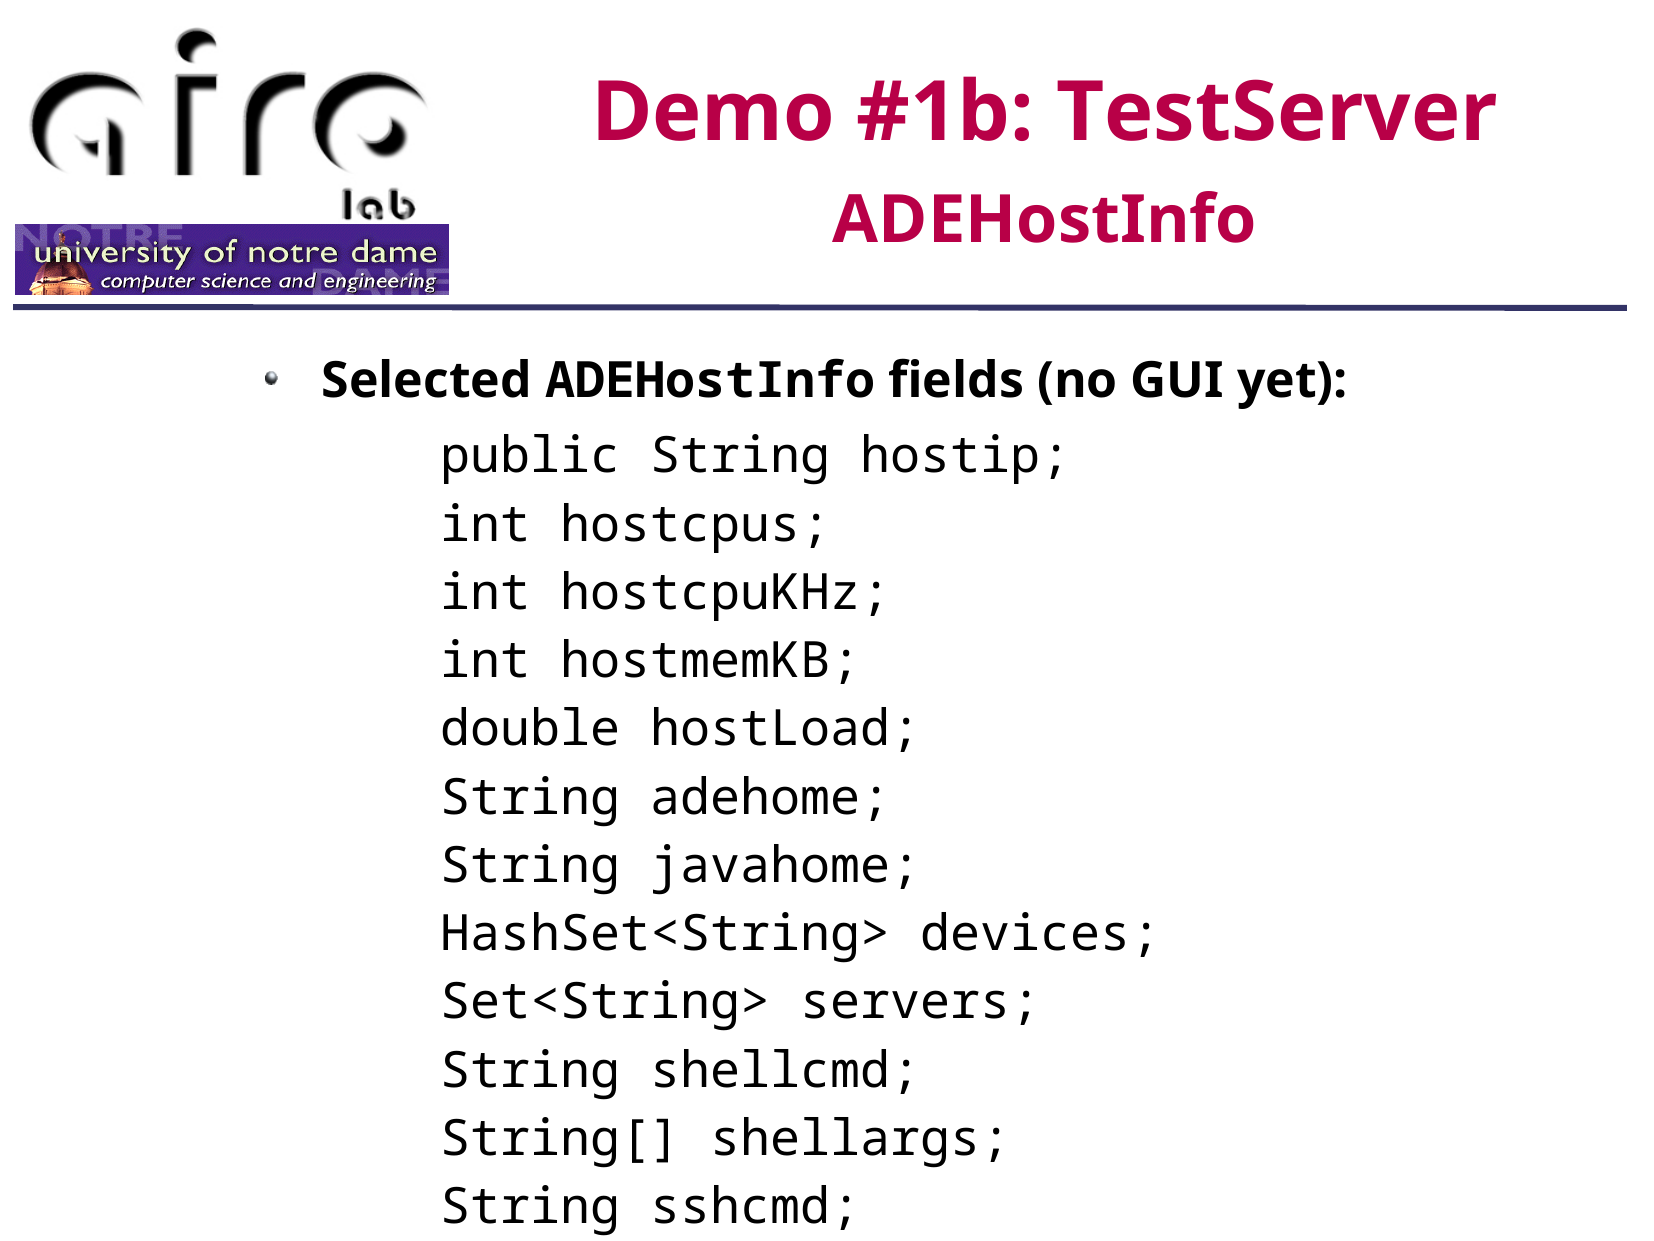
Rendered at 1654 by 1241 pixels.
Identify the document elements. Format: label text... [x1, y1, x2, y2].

title Demo #1b: TestServer ADEHostInfo [461, 23, 1629, 282]
list Selected ADEHostInfo fields (no GUI yet): [265, 338, 1422, 417]
text_box public String hostip; int hostcpus; int hostcpuKHz; int hostmemKB; double hostLoad; String adehome; String javahome; HashSet<String> devices; Set<String> servers; String shellcmd; String[] shellargs; String sshcmd; String sshargs; String sshusername; [440, 419, 1277, 1192]
picture [9, 8, 456, 295]
